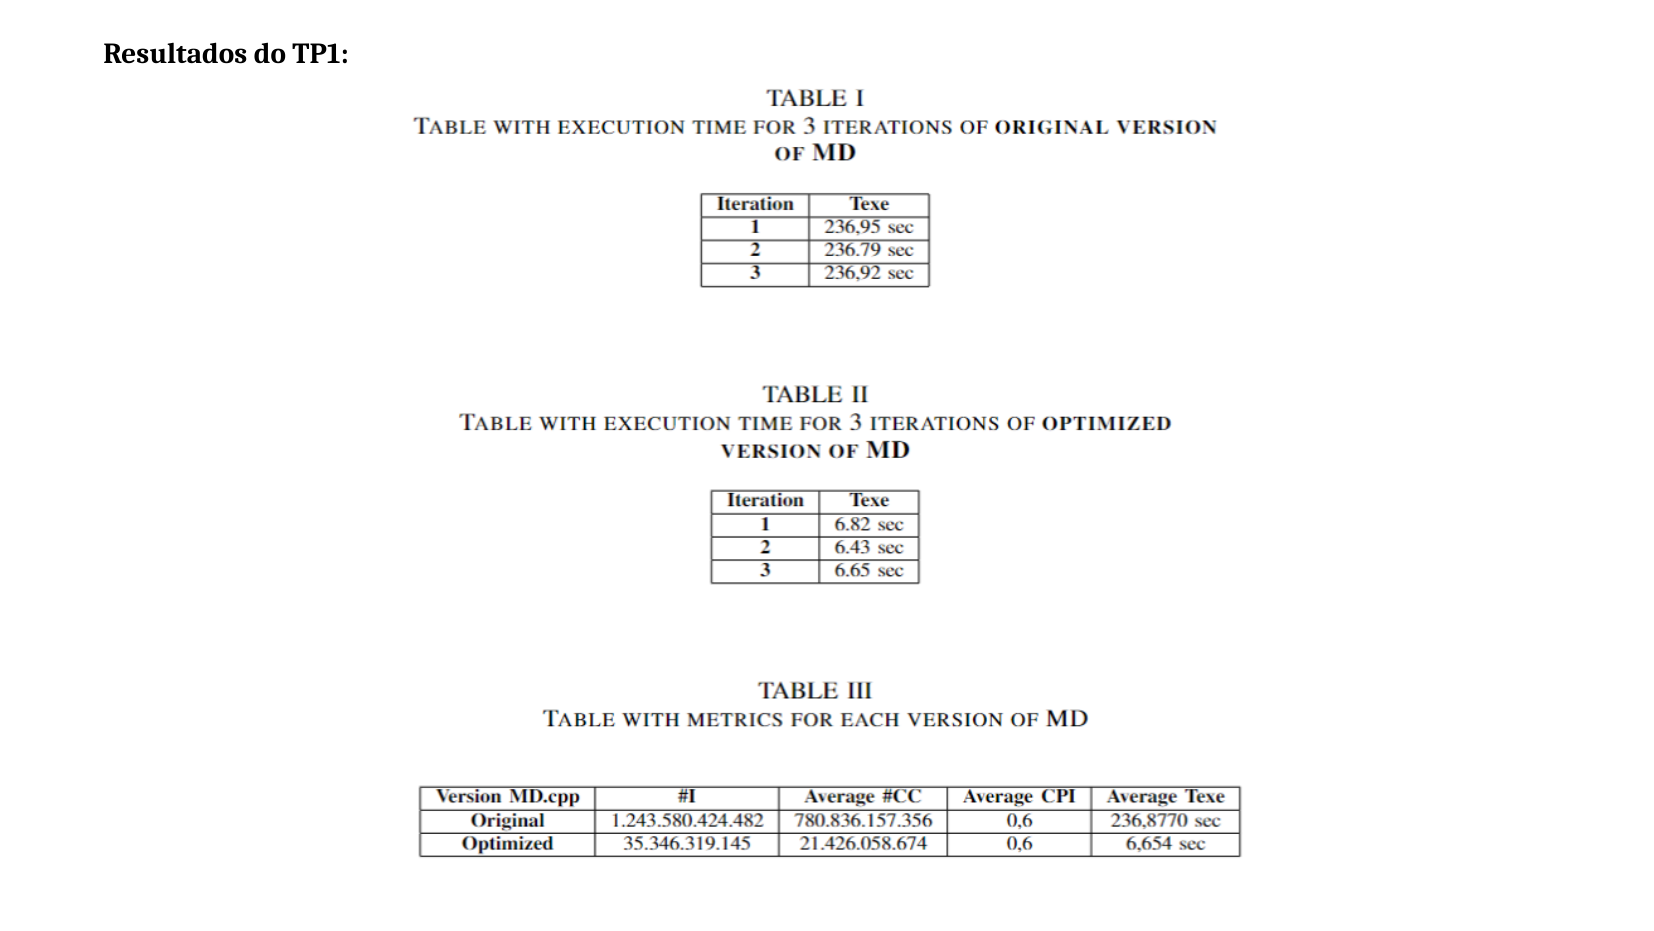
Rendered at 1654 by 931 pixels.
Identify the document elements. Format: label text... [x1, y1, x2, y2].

picture [400, 71, 1254, 886]
text_box Resultados do TP1: [88, 29, 377, 79]
